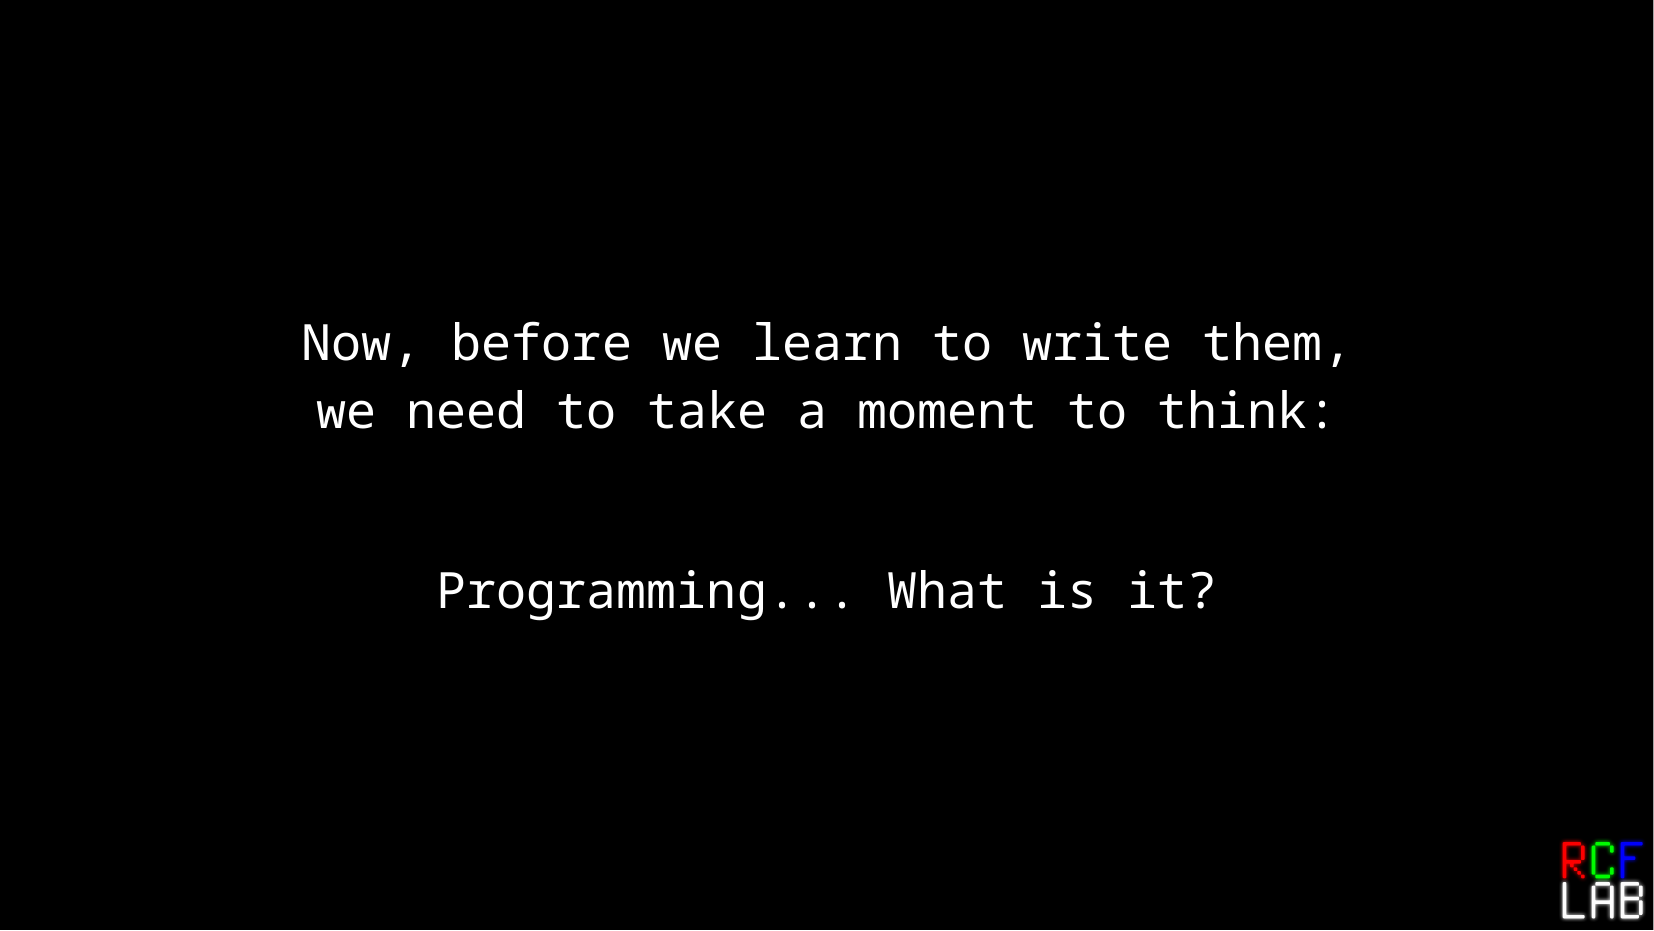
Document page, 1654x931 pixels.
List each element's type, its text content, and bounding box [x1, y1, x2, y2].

picture [1559, 838, 1646, 922]
list Now, before we learn to write them, we need to take a moment to think: Programming... What is it? [271, 133, 1382, 797]
